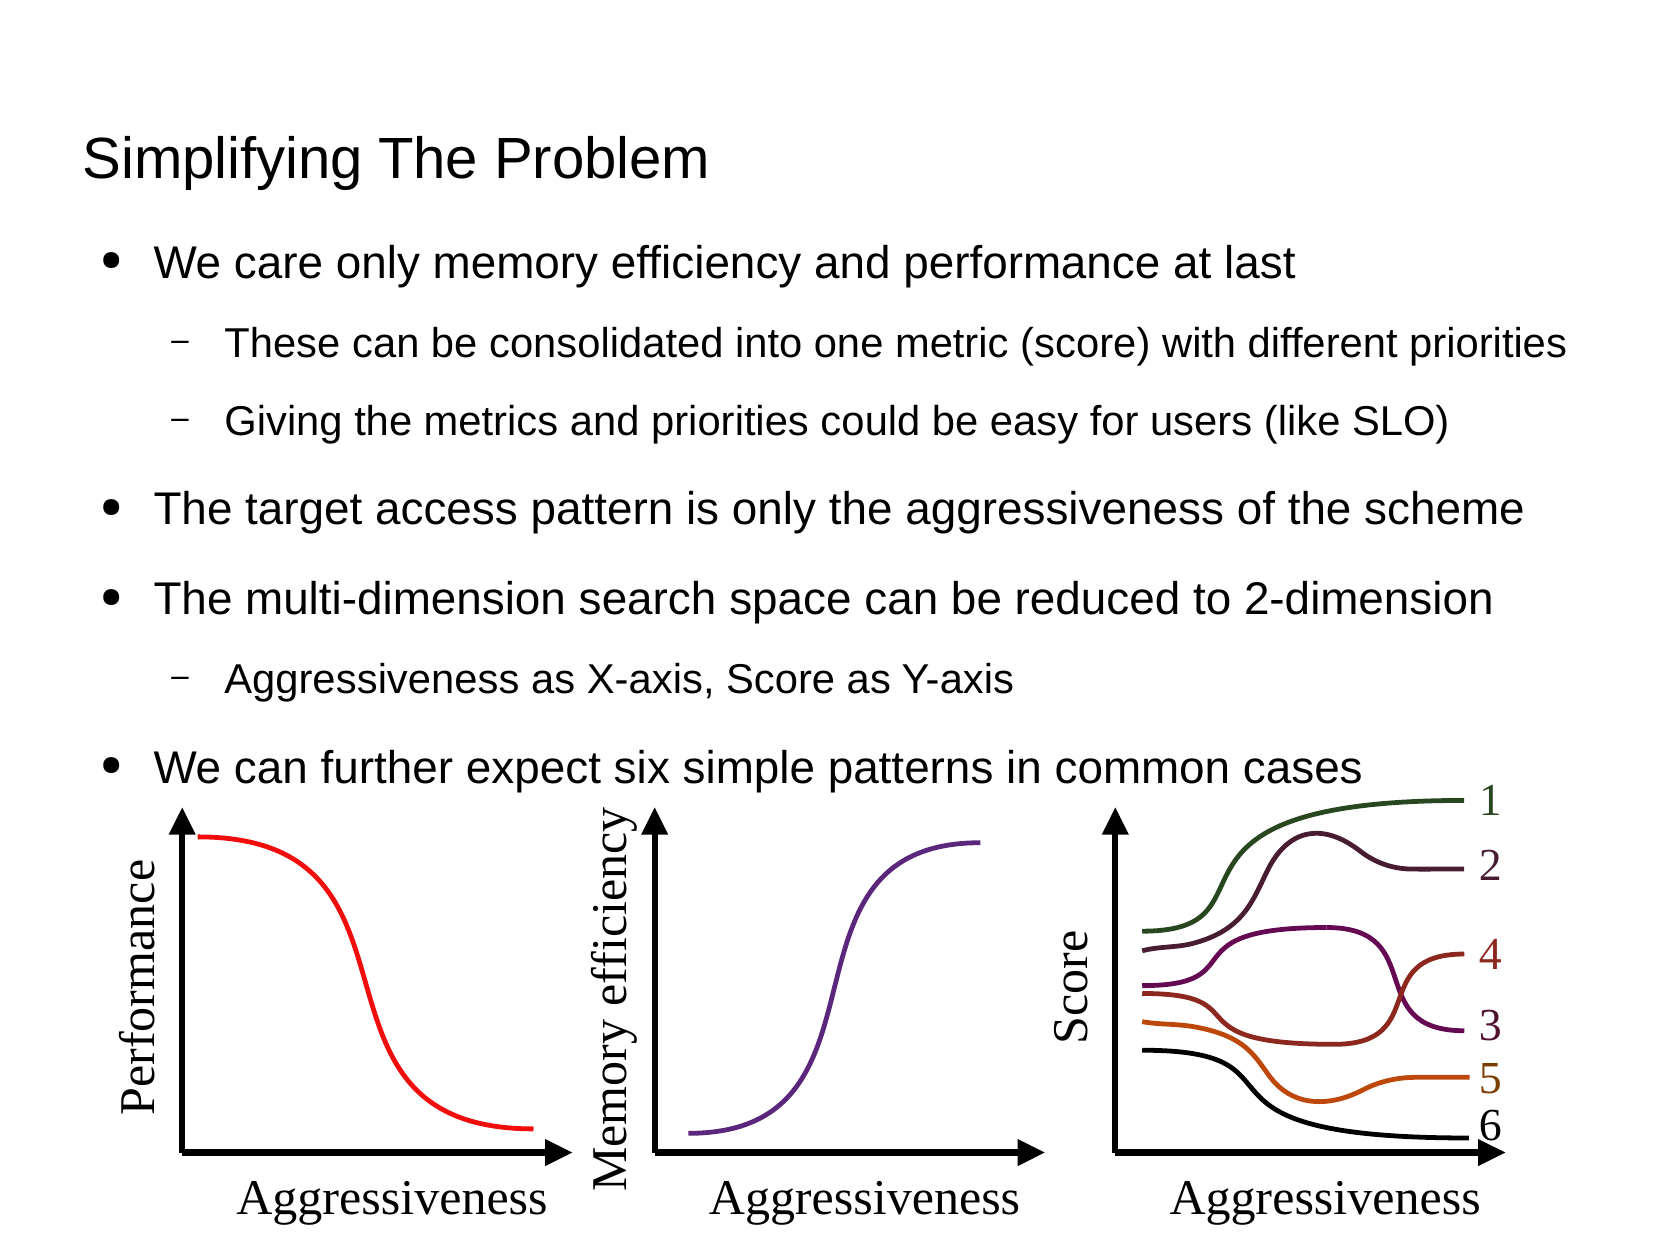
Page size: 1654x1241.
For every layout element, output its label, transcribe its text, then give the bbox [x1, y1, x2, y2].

text_box Memory efficiency [579, 804, 640, 1195]
text_box Score [1040, 792, 1101, 1183]
text_box 4 [1464, 921, 1527, 987]
text_box Aggressiveness [197, 1167, 588, 1228]
title Simplifying The Problem [82, 108, 1571, 210]
list We care only memory efficiency and performance at last These can be consolidated into one metric (score) with different priorities Giving the metrics and priorities could be easy for users (like SLO) The target access pattern is only the aggressiveness of the scheme The multi-dimension search space can be reduced to 2-dimension Aggressiveness as X-axis, Score as Y-axis We can further expect six simple patterns in common cases [82, 236, 1571, 1111]
text_box 2 [1464, 832, 1527, 899]
text_box 1 [1464, 767, 1527, 832]
text_box 3 [1464, 992, 1527, 1045]
text_box Aggressiveness [669, 1167, 1060, 1228]
text_box Aggressiveness [1130, 1167, 1521, 1228]
text_box 5 [1464, 1045, 1527, 1092]
text_box 6 [1464, 1092, 1527, 1159]
text_box Performance [107, 792, 168, 1183]
